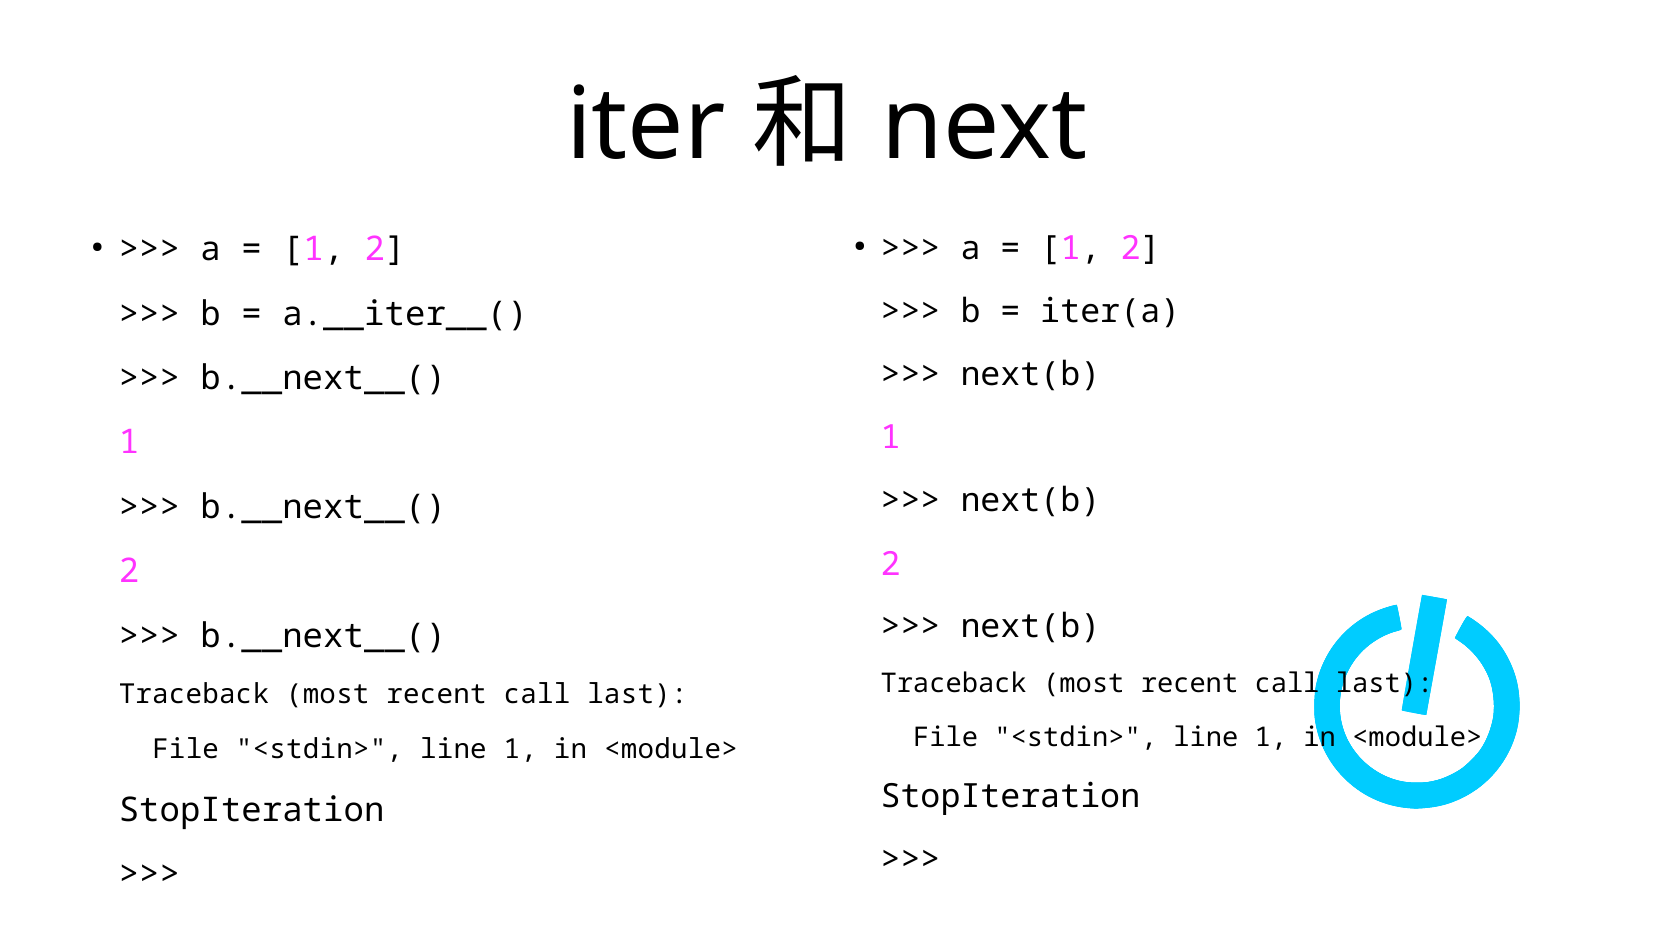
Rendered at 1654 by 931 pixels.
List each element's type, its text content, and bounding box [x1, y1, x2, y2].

list >>> a = [1, 2] >>> b = iter(a) >>> next(b) 1 >>> next(b) 2 >>> next(b) Traceback (most recent call last): File "<stdin>", line 1, in <module> StopIteration >>> [845, 217, 1572, 886]
list >>> a = [1, 2] >>> b = a.__iter__() >>> b.__next__() 1 >>> b.__next__() 2 >>> b.__next__() Traceback (most recent call last): File "<stdin>", line 1, in <module> StopIteration >>> [82, 217, 809, 898]
title iter和next [82, 37, 1571, 193]
